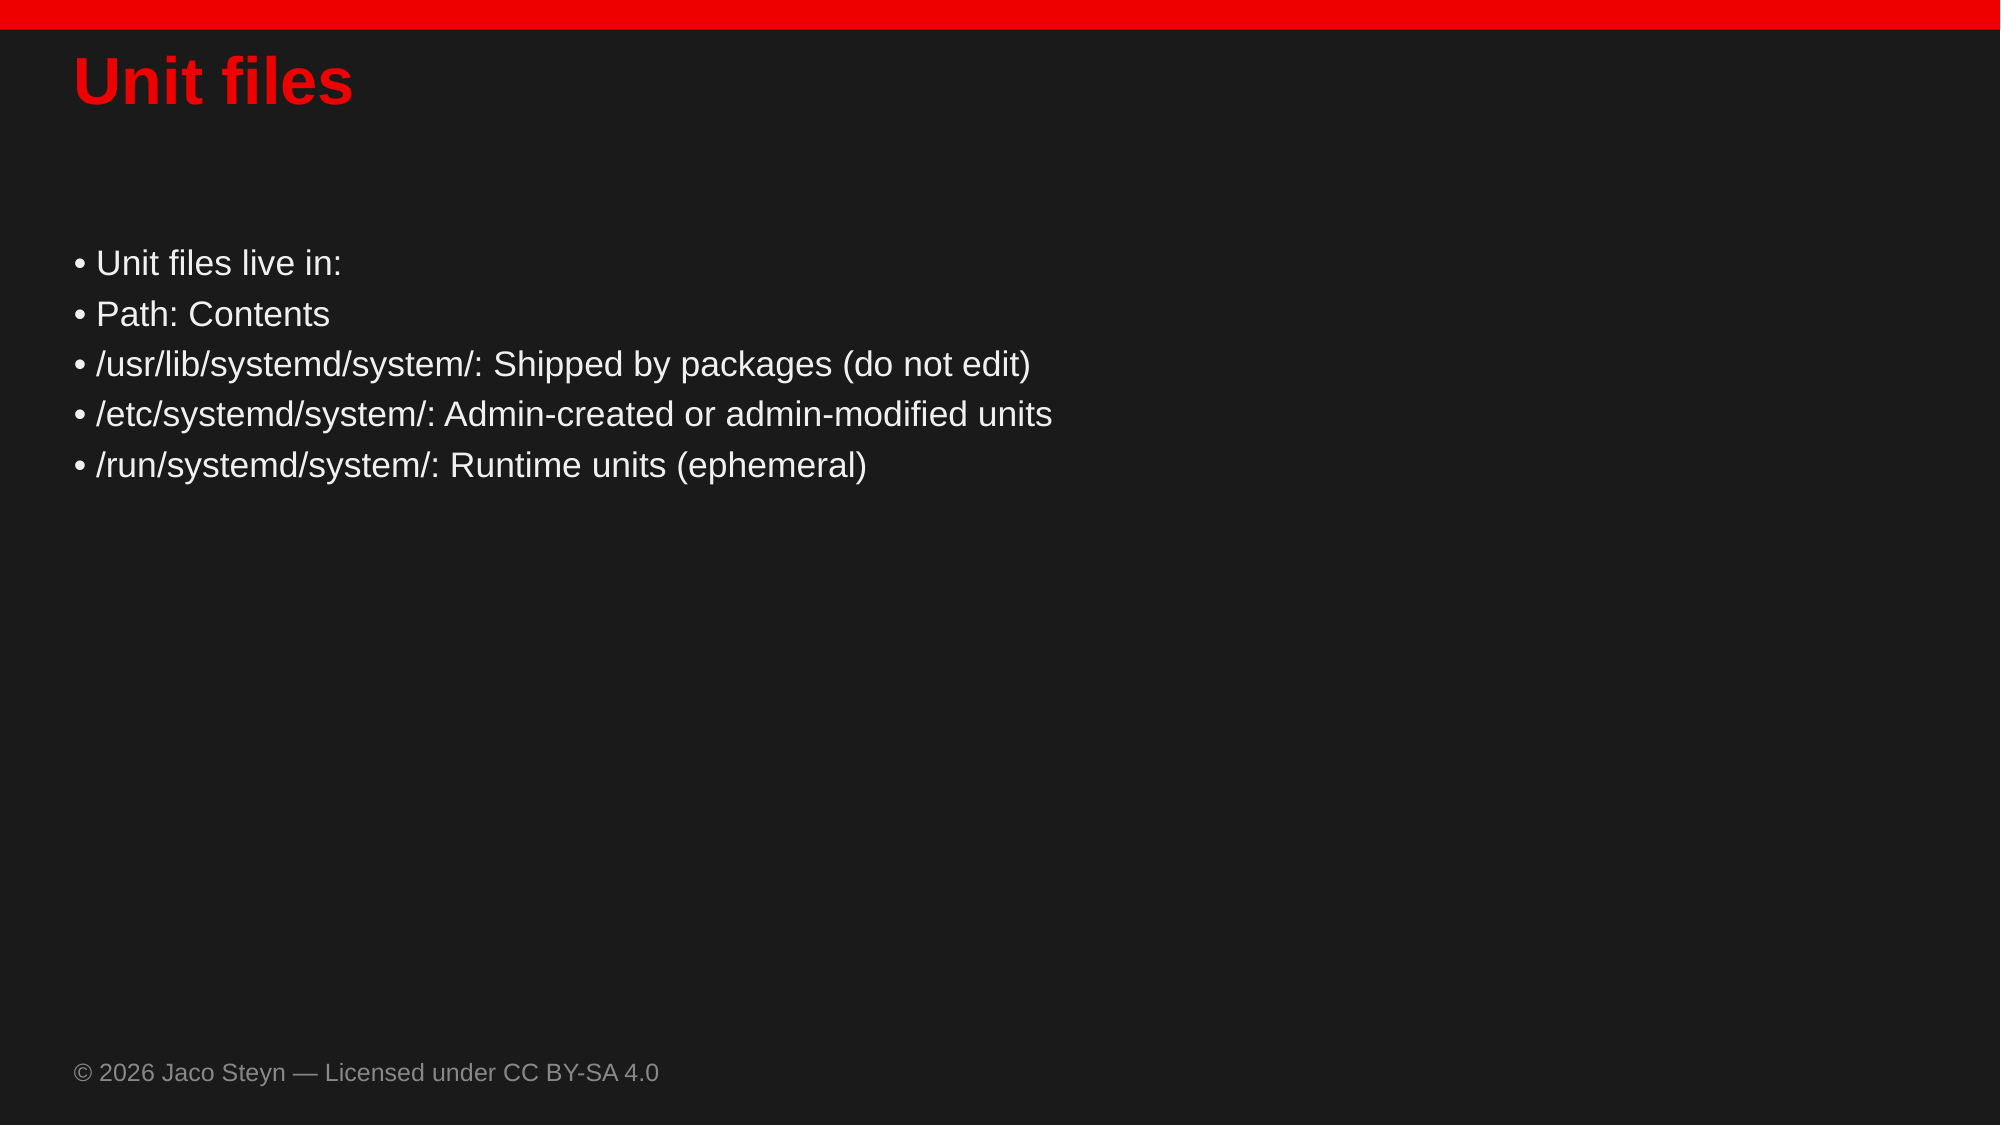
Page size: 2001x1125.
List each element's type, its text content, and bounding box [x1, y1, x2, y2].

text_box • Unit files live in: • Path: Contents • /usr/lib/systemd/system/: Shipped by packages (do not edit) • /etc/systemd/system/: Admin-created or admin-modified units • /run/systemd/system/: Runtime units (ephemeral) [59, 236, 1942, 1037]
text_box Unit files [59, 36, 1942, 208]
text_box © 2026 Jaco Steyn — Licensed under CC BY-SA 4.0 [59, 1051, 1942, 1093]
text_box [0, 0, 2001, 30]
